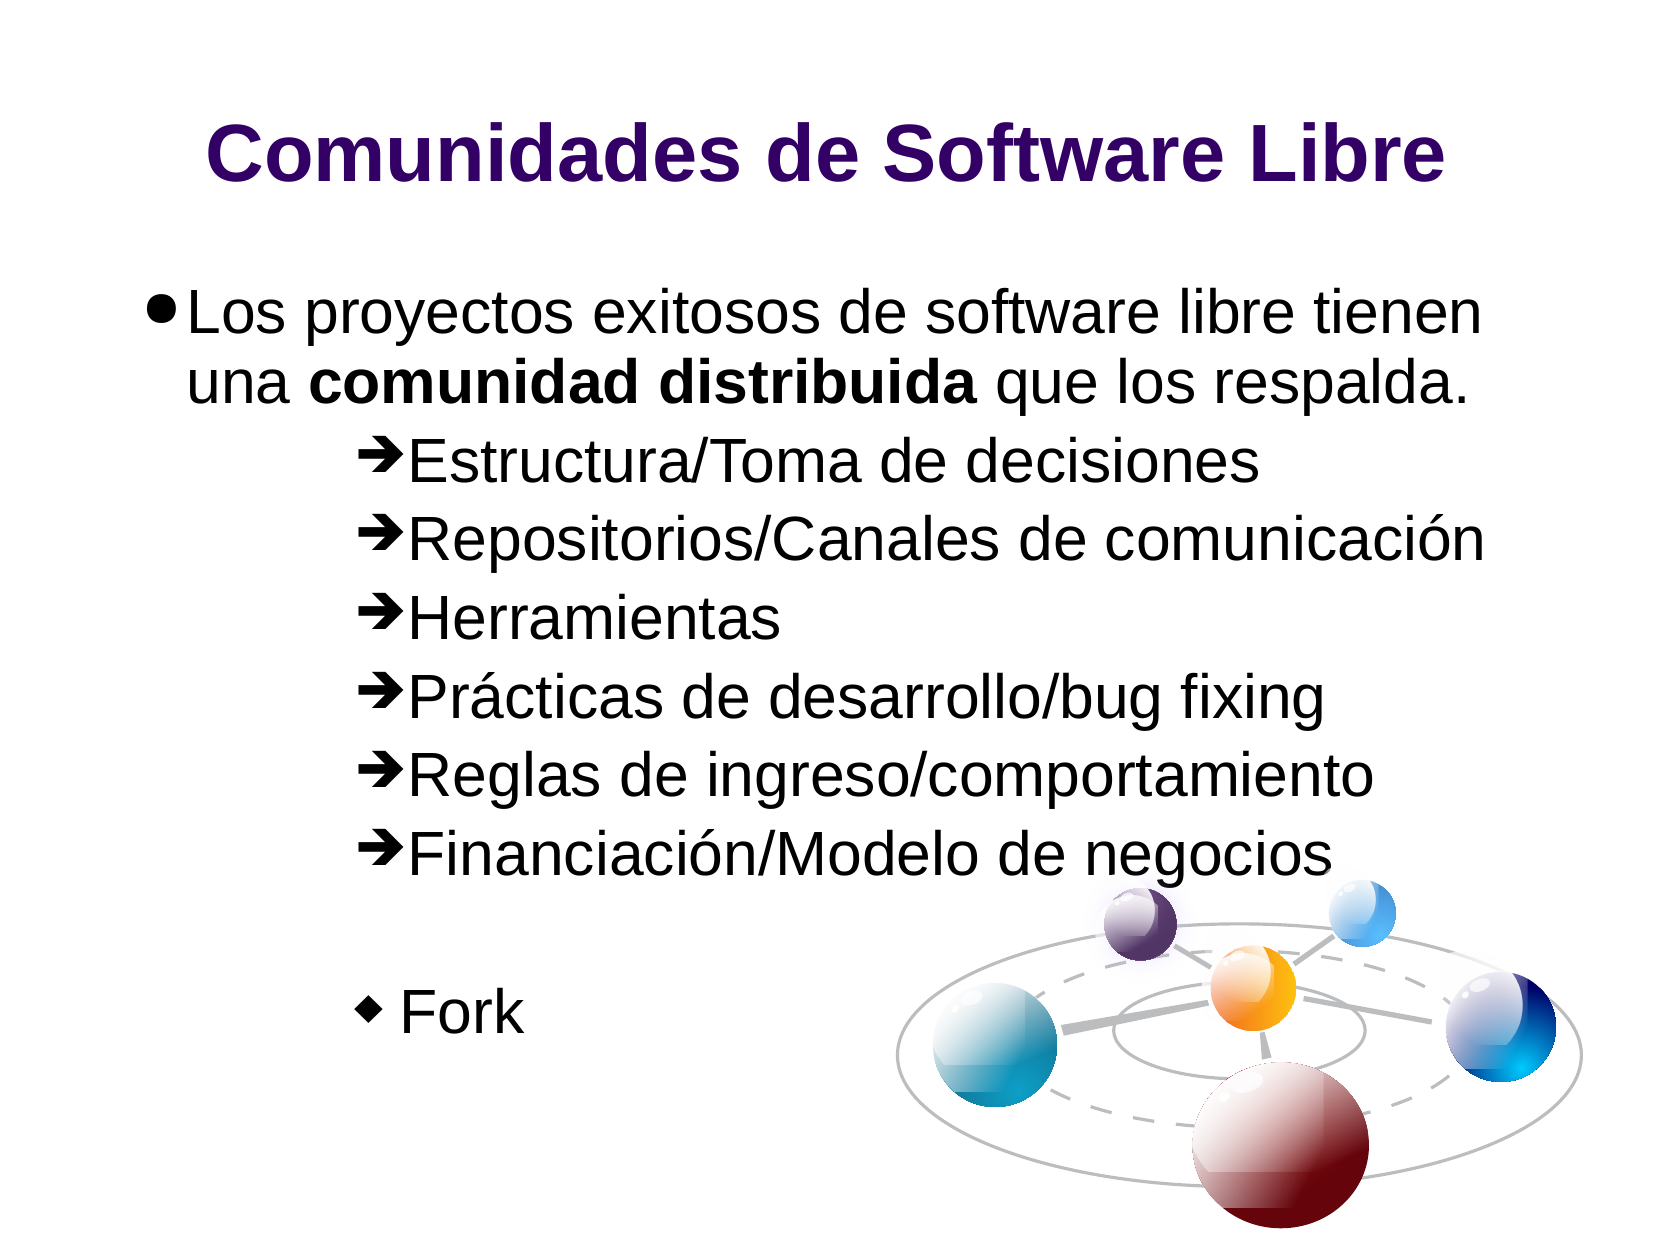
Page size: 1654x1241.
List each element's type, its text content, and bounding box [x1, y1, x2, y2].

subtitle Los proyectos exitosos de software libre tienen una comunidad distribuida que los respalda. Estructura/Toma de decisiones Repositorios/Canales de comunicación Herramientas Prácticas de desarrollo/bug fixing Reglas de ingreso/comportamiento Financiación/Modelo de negocios Fork [141, 276, 1567, 1126]
picture [877, 848, 1602, 1241]
title Comunidades de Software Libre [82, 49, 1571, 257]
